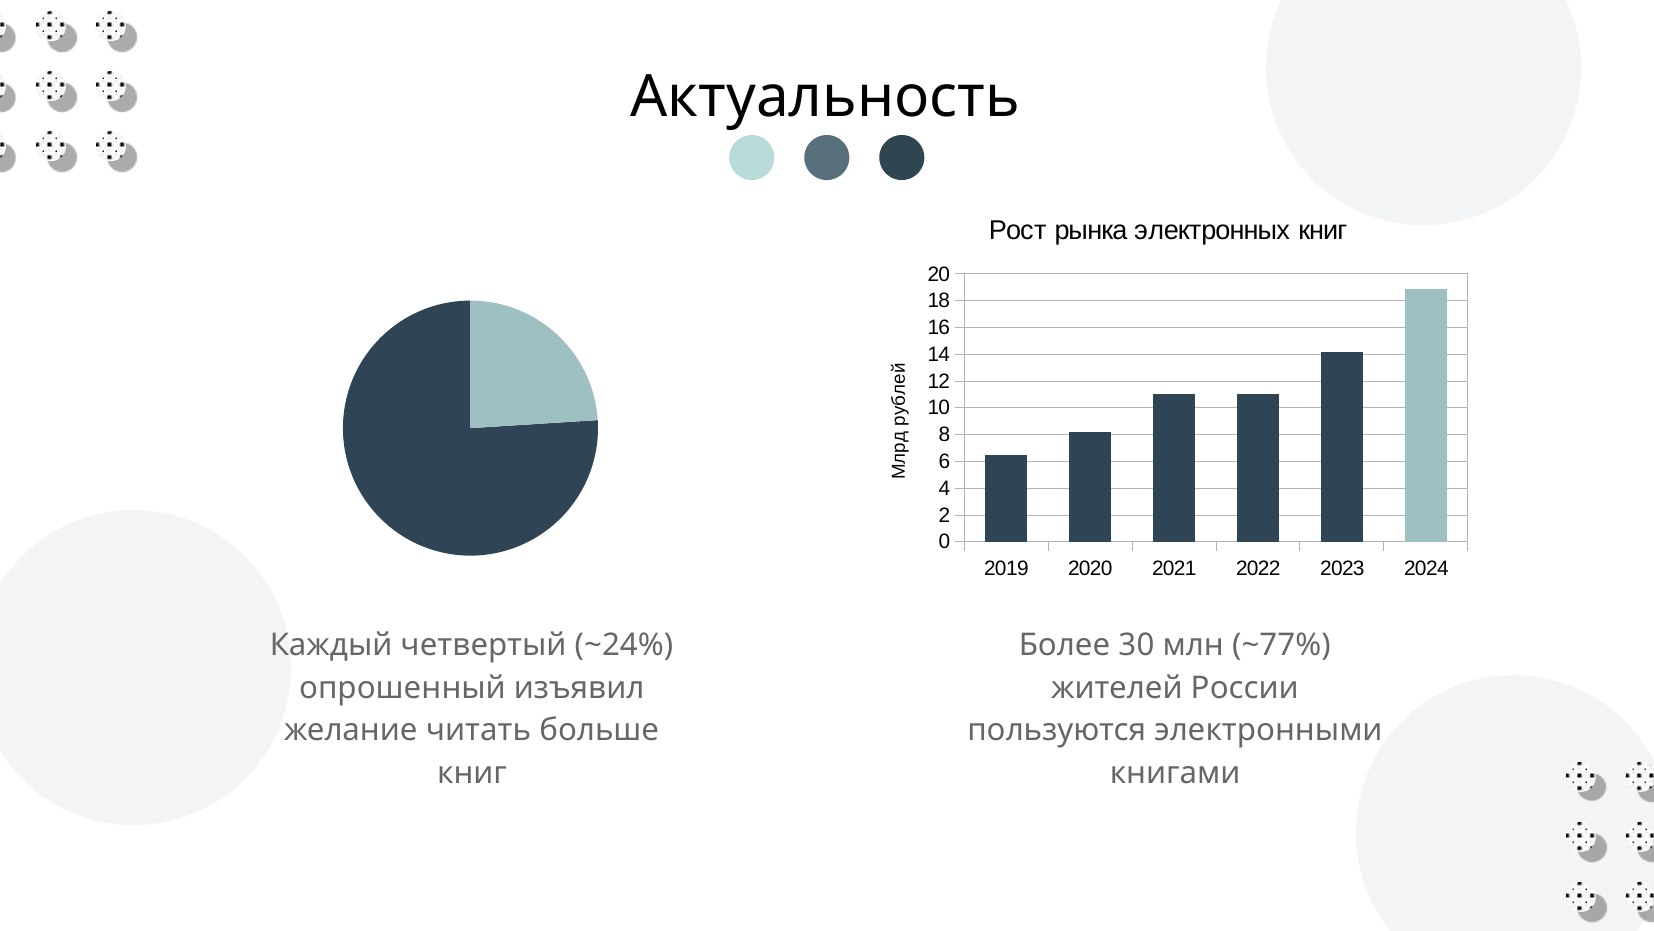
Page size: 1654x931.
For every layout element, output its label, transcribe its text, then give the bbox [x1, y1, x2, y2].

picture [95, 11, 126, 42]
picture [1565, 881, 1596, 912]
picture [0, 74, 6, 99]
text_box [804, 135, 850, 181]
picture [95, 71, 126, 102]
picture [35, 71, 66, 102]
text_box [879, 135, 925, 181]
picture [1565, 761, 1596, 792]
picture [1625, 881, 1654, 912]
text_box Каждый четвертый (~24%) опрошенный изъявил желание читать больше книг [236, 614, 708, 886]
picture [35, 131, 67, 162]
picture [1625, 821, 1654, 852]
picture [0, 134, 7, 159]
text_box [729, 135, 775, 181]
text_box Более 30 млн (~77%) жителей России пользуются электронными книгами [943, 614, 1407, 886]
picture [35, 11, 66, 42]
picture [95, 131, 127, 162]
chart [855, 192, 1481, 589]
text_box Актуальность [420, 46, 1231, 144]
chart [147, 239, 624, 680]
picture [0, 14, 6, 39]
picture [1565, 821, 1596, 852]
picture [1625, 761, 1654, 792]
